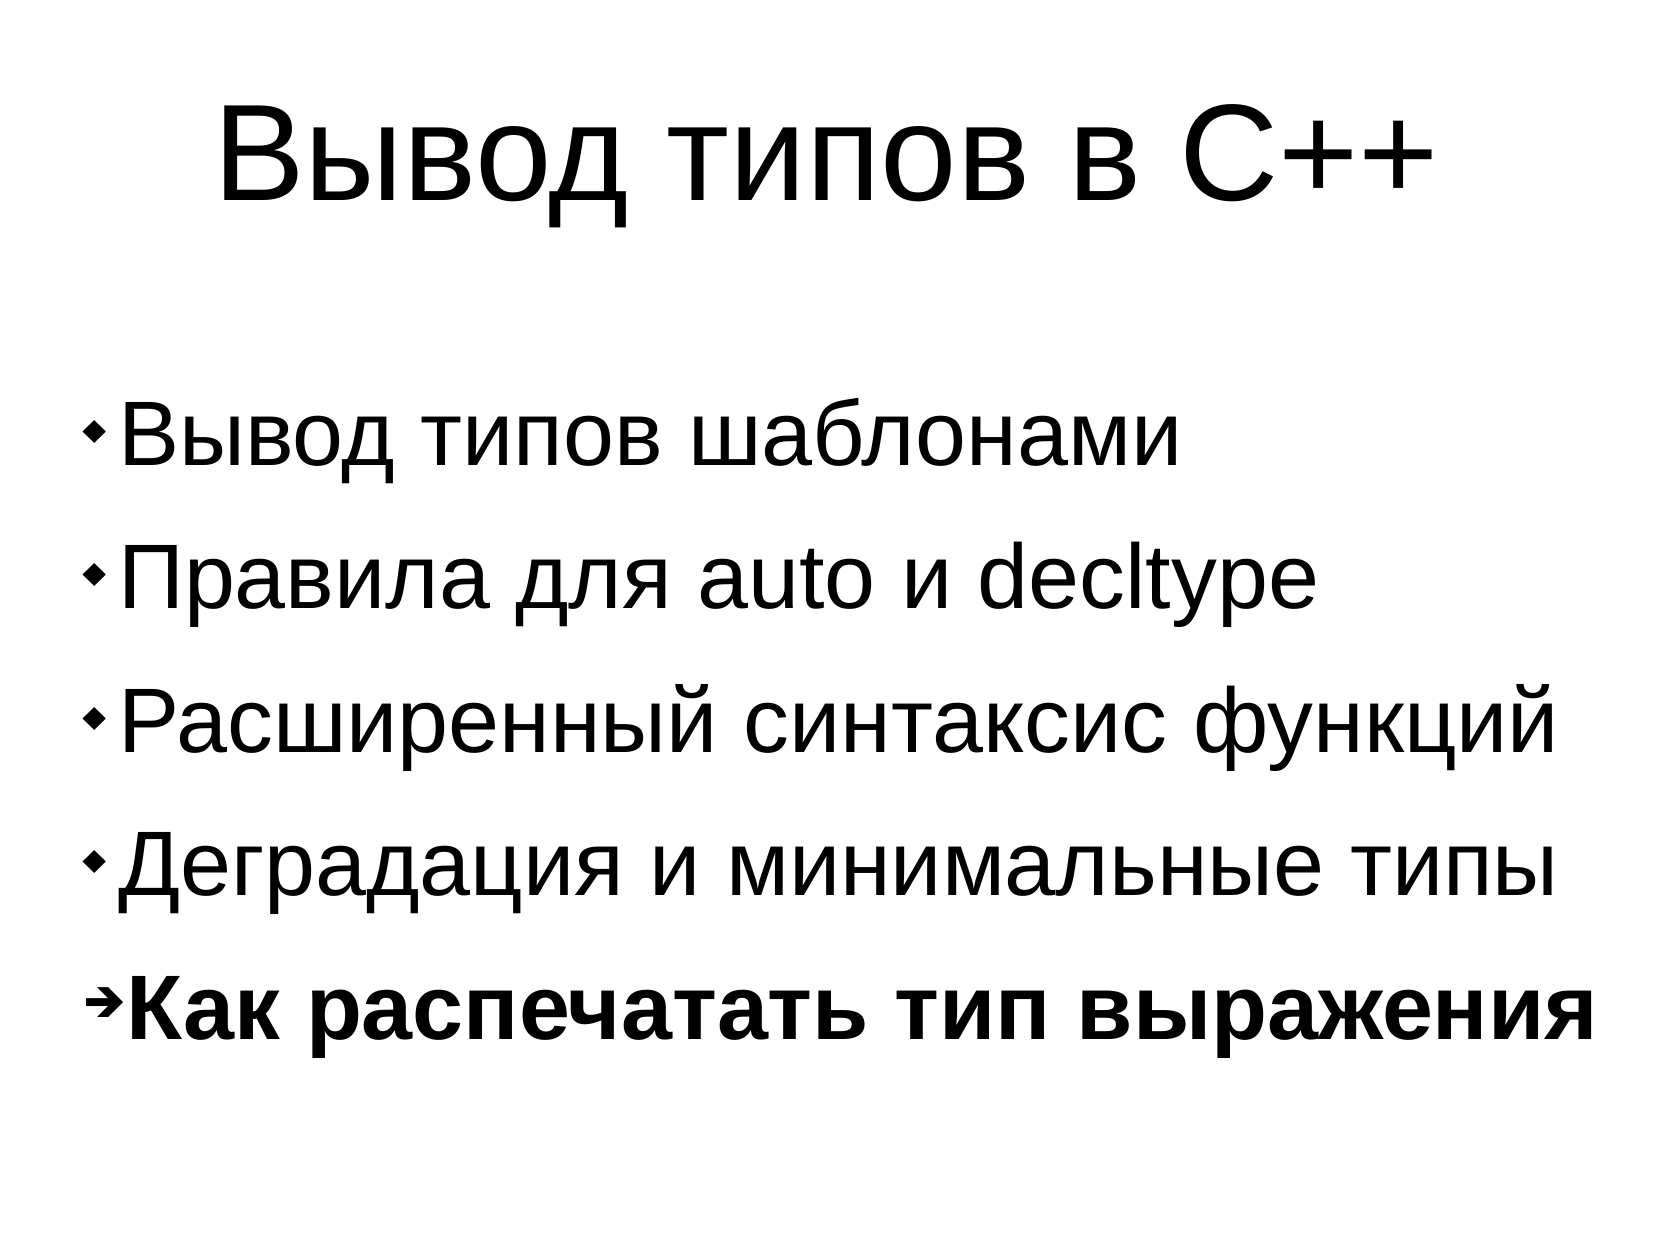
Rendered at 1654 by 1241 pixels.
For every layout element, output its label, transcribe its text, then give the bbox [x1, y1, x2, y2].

title Вывод типов в C++ [82, 49, 1571, 257]
subtitle Вывод типов шаблонами Правила для auto и decltype Расширенный синтаксис функций Деградация и минимальные типы Как распечатать тип выражения [82, 290, 1606, 1111]
